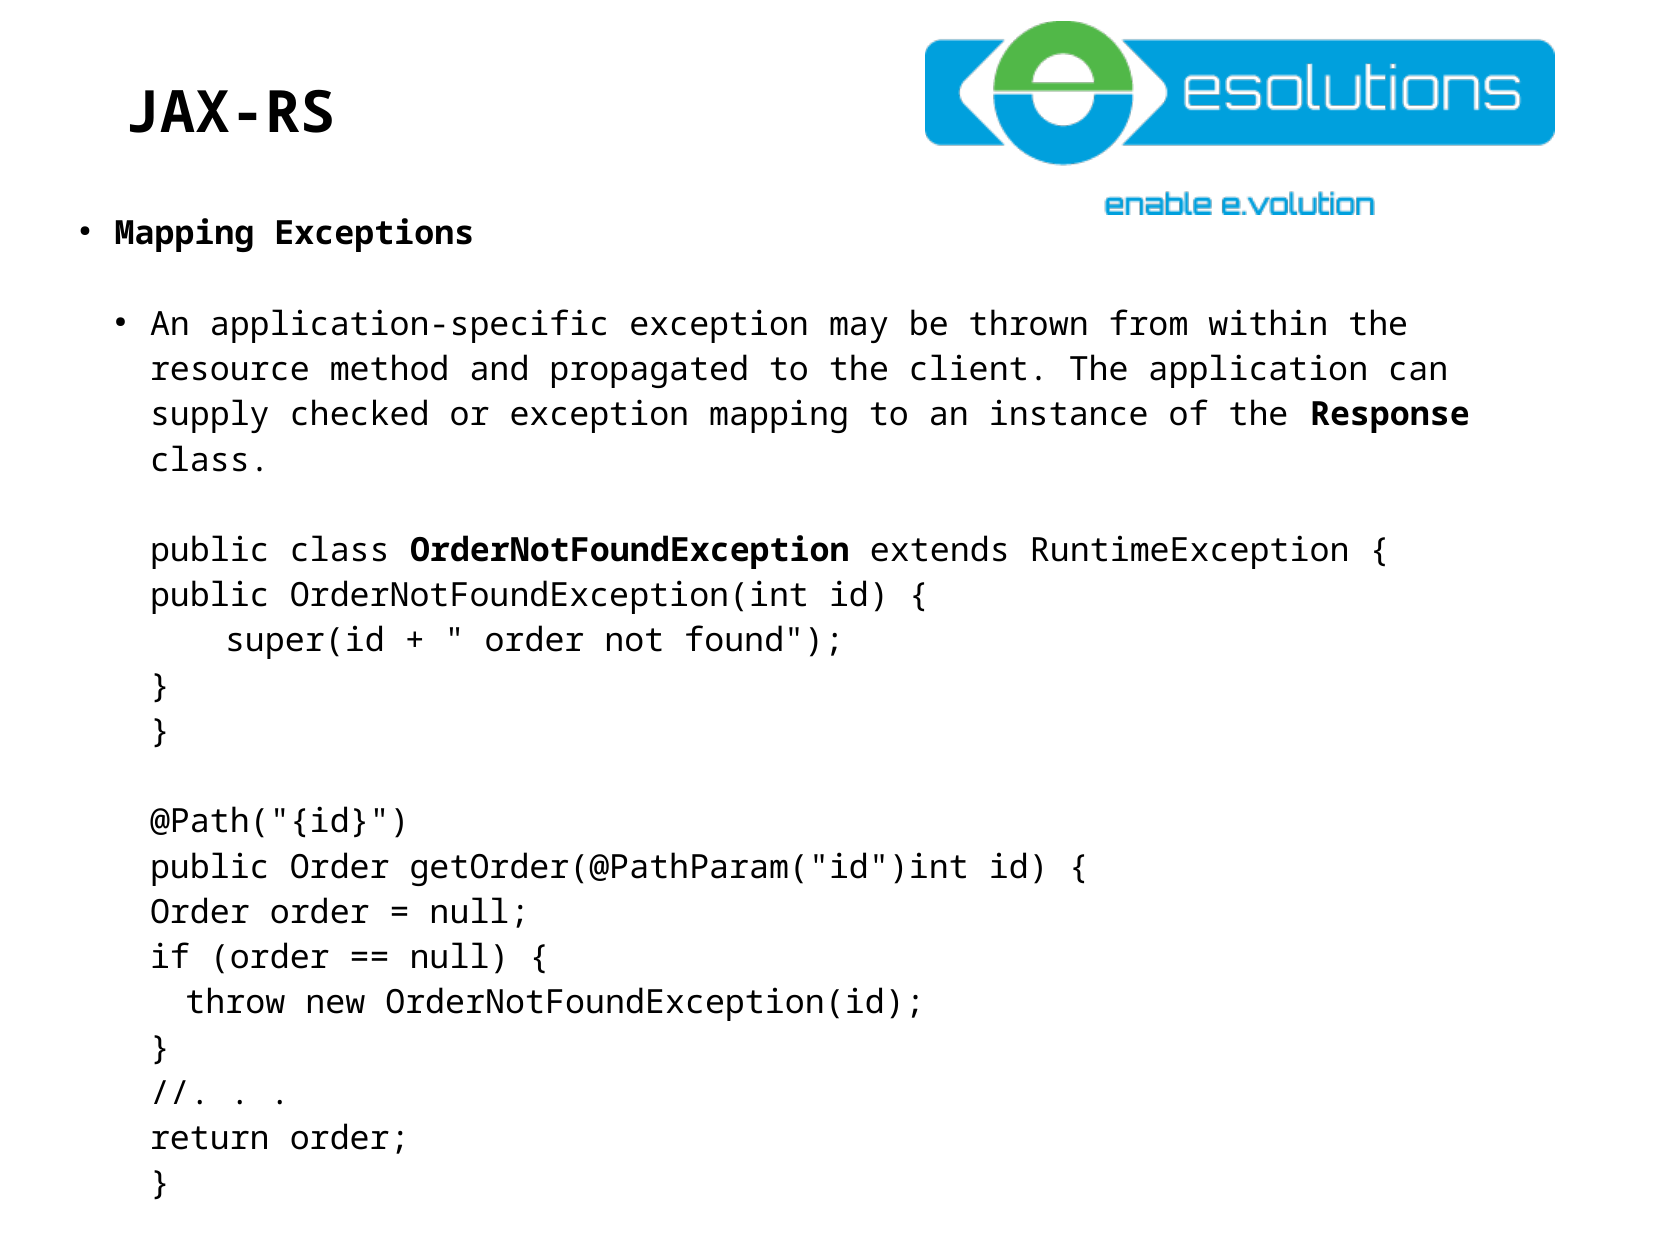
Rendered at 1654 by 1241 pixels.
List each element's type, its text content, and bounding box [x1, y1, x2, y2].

picture [1360, 201, 1370, 215]
text_box JAX-RS [75, 63, 916, 217]
picture [1485, 75, 1521, 110]
picture [1169, 201, 1179, 211]
picture [1130, 201, 1139, 215]
picture [1267, 75, 1302, 110]
subtitle Mapping Exceptions An application-specific exception may be thrown from within the resource method and propagated to the client. The application can supply checked or exception mapping to an instance of the Response class. public class OrderNotFoundException extends RuntimeException { public OrderNotFoundException(int id) { super(id + " order not found"); } } @Path("{id}") public Order getOrder(@PathParam("id")int id) { Order order = null; if (order == null) { throw new OrderNotFoundException(id); } //. . . return order; } [79, 244, 1561, 1169]
picture [1110, 201, 1120, 205]
picture [1340, 201, 1351, 211]
picture [1366, 64, 1385, 110]
picture [1403, 75, 1438, 110]
picture [1444, 75, 1479, 110]
picture [925, 21, 1555, 215]
picture [1197, 201, 1208, 205]
picture [1325, 75, 1361, 110]
picture [1226, 201, 1236, 205]
picture [1307, 64, 1319, 110]
picture [1226, 75, 1261, 110]
picture [1185, 75, 1220, 110]
picture [1390, 75, 1396, 110]
